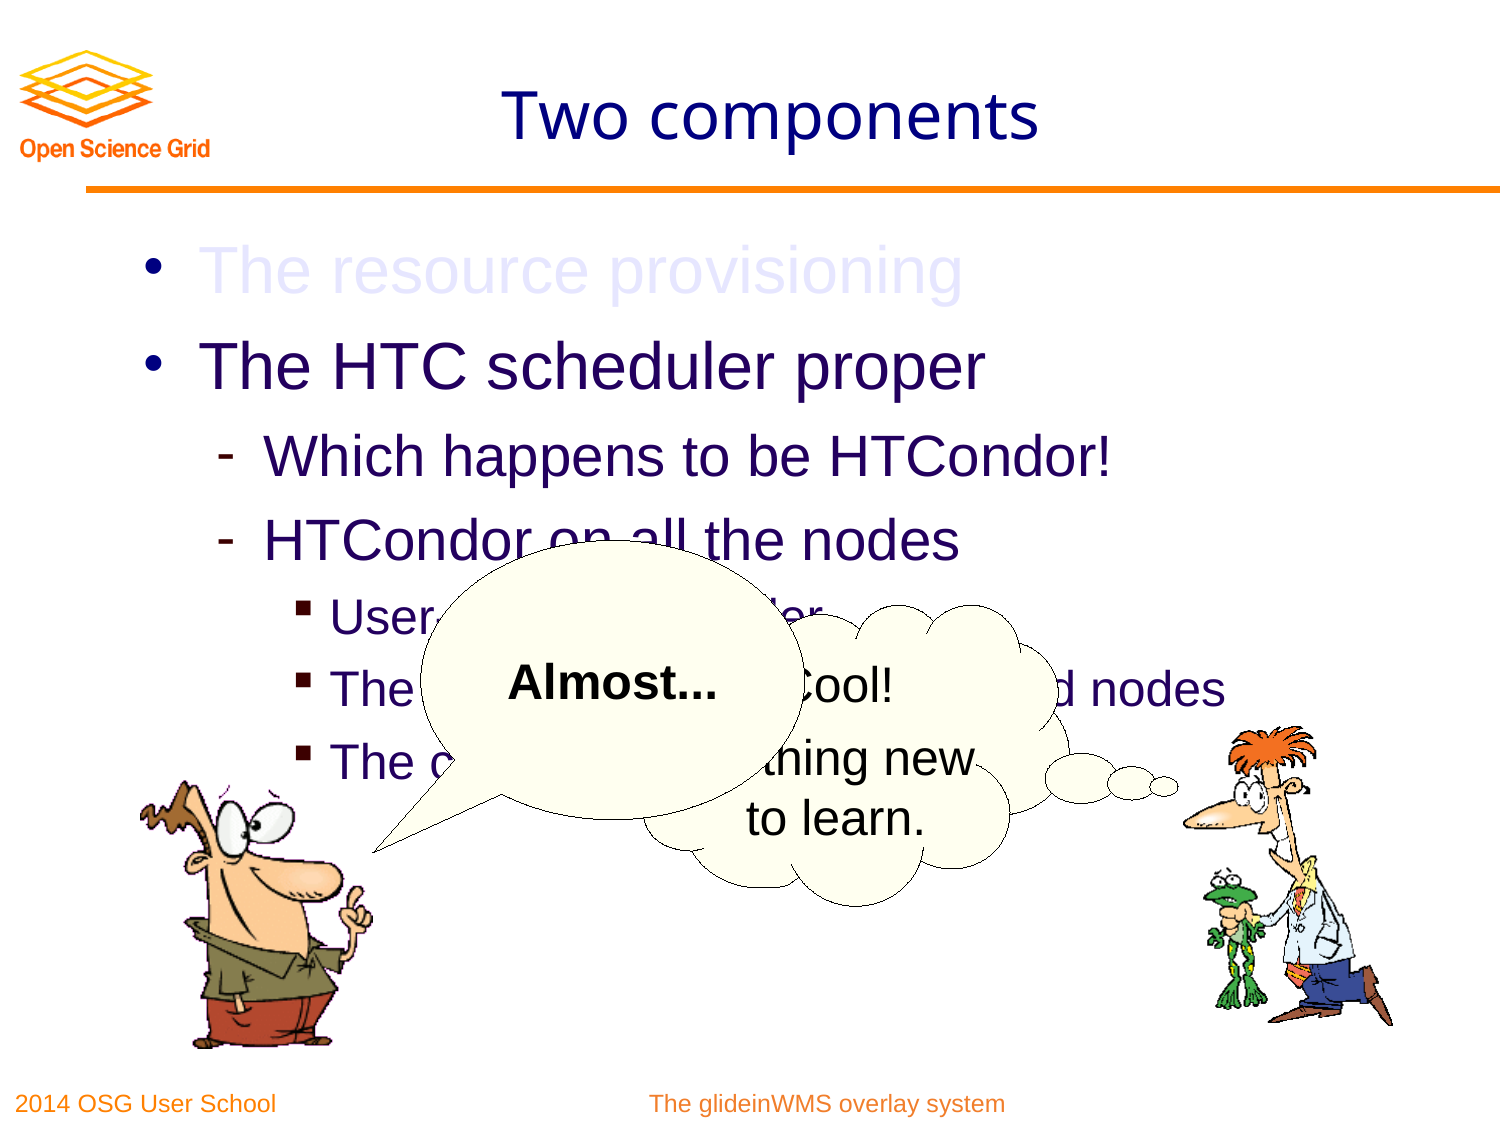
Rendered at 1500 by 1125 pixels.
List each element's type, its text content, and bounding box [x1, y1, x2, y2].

picture [140, 779, 373, 1049]
picture [0, 27, 201, 179]
text_box Almost... [372, 540, 805, 853]
list The resource provisioning The HTC scheduler proper Which happens to be HTCondor! HTCondor on all the nodes User-facing Scheduler The execute processes on leased nodes The central manager [127, 218, 1403, 1007]
title Two components [201, 18, 1342, 207]
text_box Cool! Nothing new to learn. [643, 605, 1179, 907]
picture [1183, 725, 1393, 1027]
